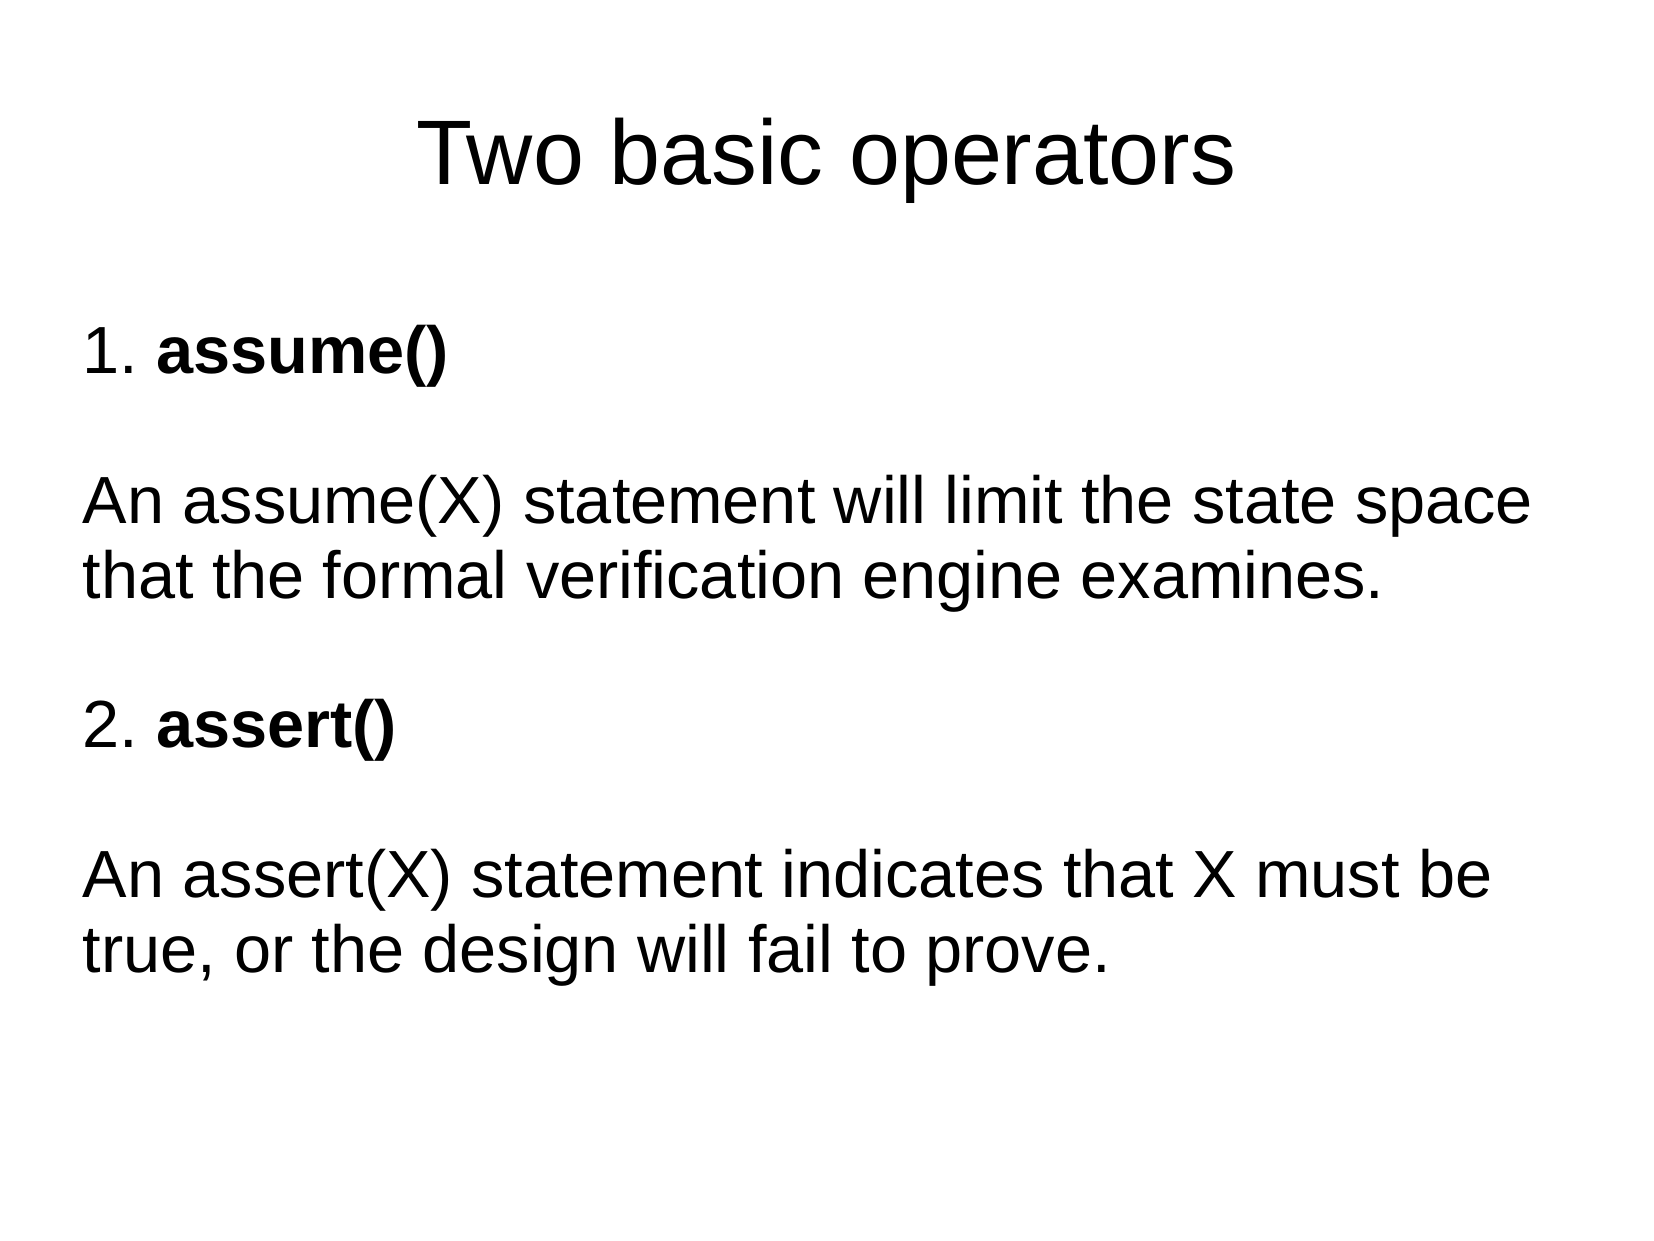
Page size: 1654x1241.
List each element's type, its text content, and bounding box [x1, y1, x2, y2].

title Two basic operators [82, 49, 1571, 257]
subtitle 1. assume() An assume(X) statement will limit the state space that the formal verification engine examines. 2. assert() An assert(X) statement indicates that X must be true, or the design will fail to prove. [82, 290, 1571, 1010]
